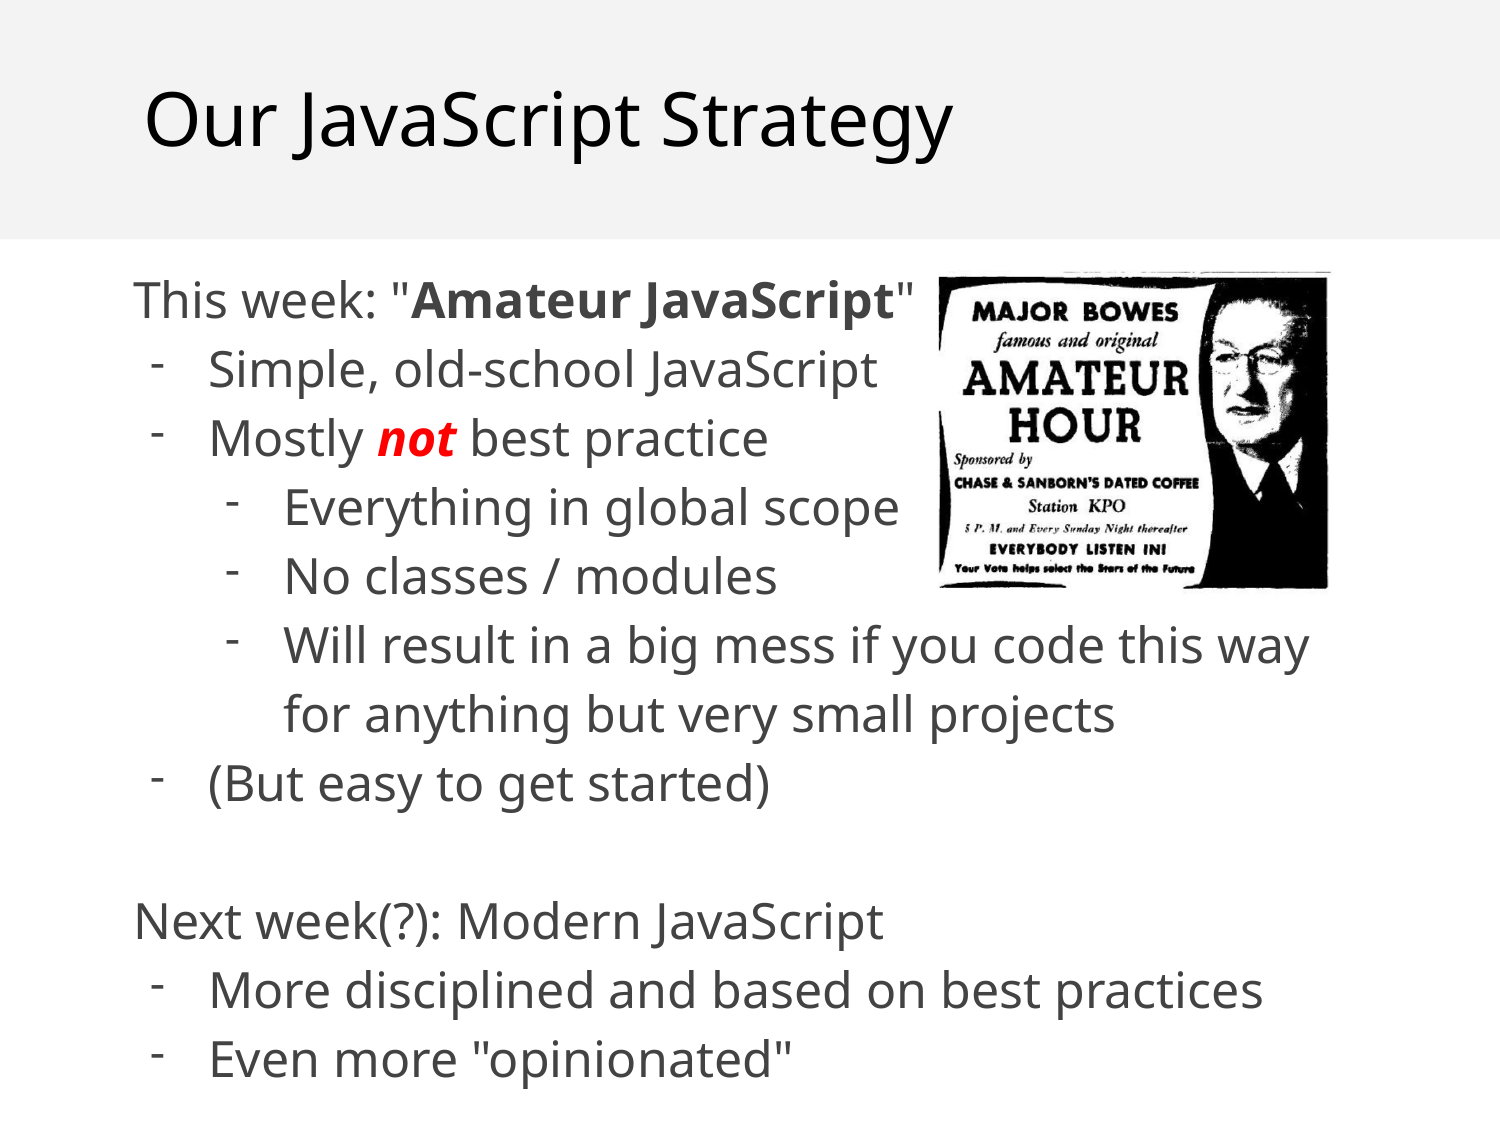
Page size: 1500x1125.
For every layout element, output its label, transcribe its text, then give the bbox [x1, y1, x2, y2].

list This week: "Amateur JavaScript" Simple, old-school JavaScript Mostly not best practice Everything in global scope No classes / modules Will result in a big mess if you code this way for anything but very small projects (But easy to get started) Next week(?): Modern JavaScript More disciplined and based on best practices Even more "opinionated" [118, 244, 1362, 993]
title Our JavaScript Strategy [128, 56, 1372, 183]
picture [932, 270, 1338, 601]
